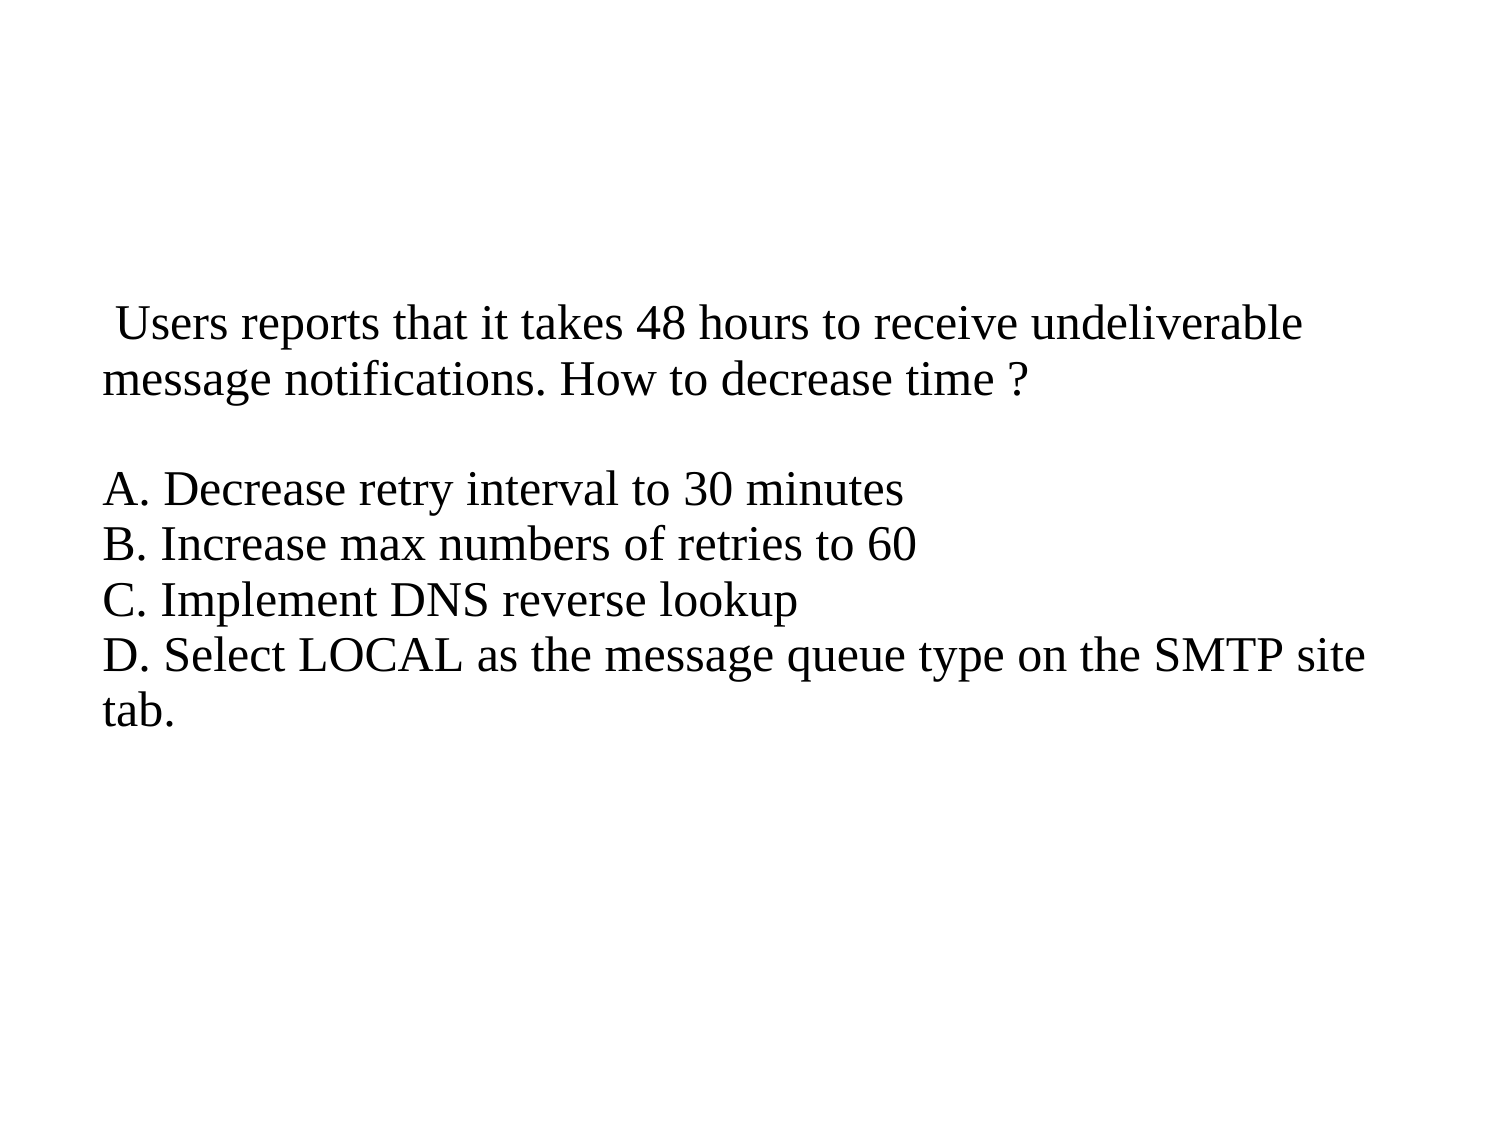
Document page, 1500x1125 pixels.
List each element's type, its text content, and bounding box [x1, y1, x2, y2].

text_box Users reports that it takes 48 hours to receive undeliverable message notifications. How to decrease time ? A. Decrease retry interval to 30 minutes B. Increase max numbers of retries to 60 C. Implement DNS reverse lookup D. Select LOCAL as the message queue type on the SMTP site tab. [87, 287, 1426, 746]
